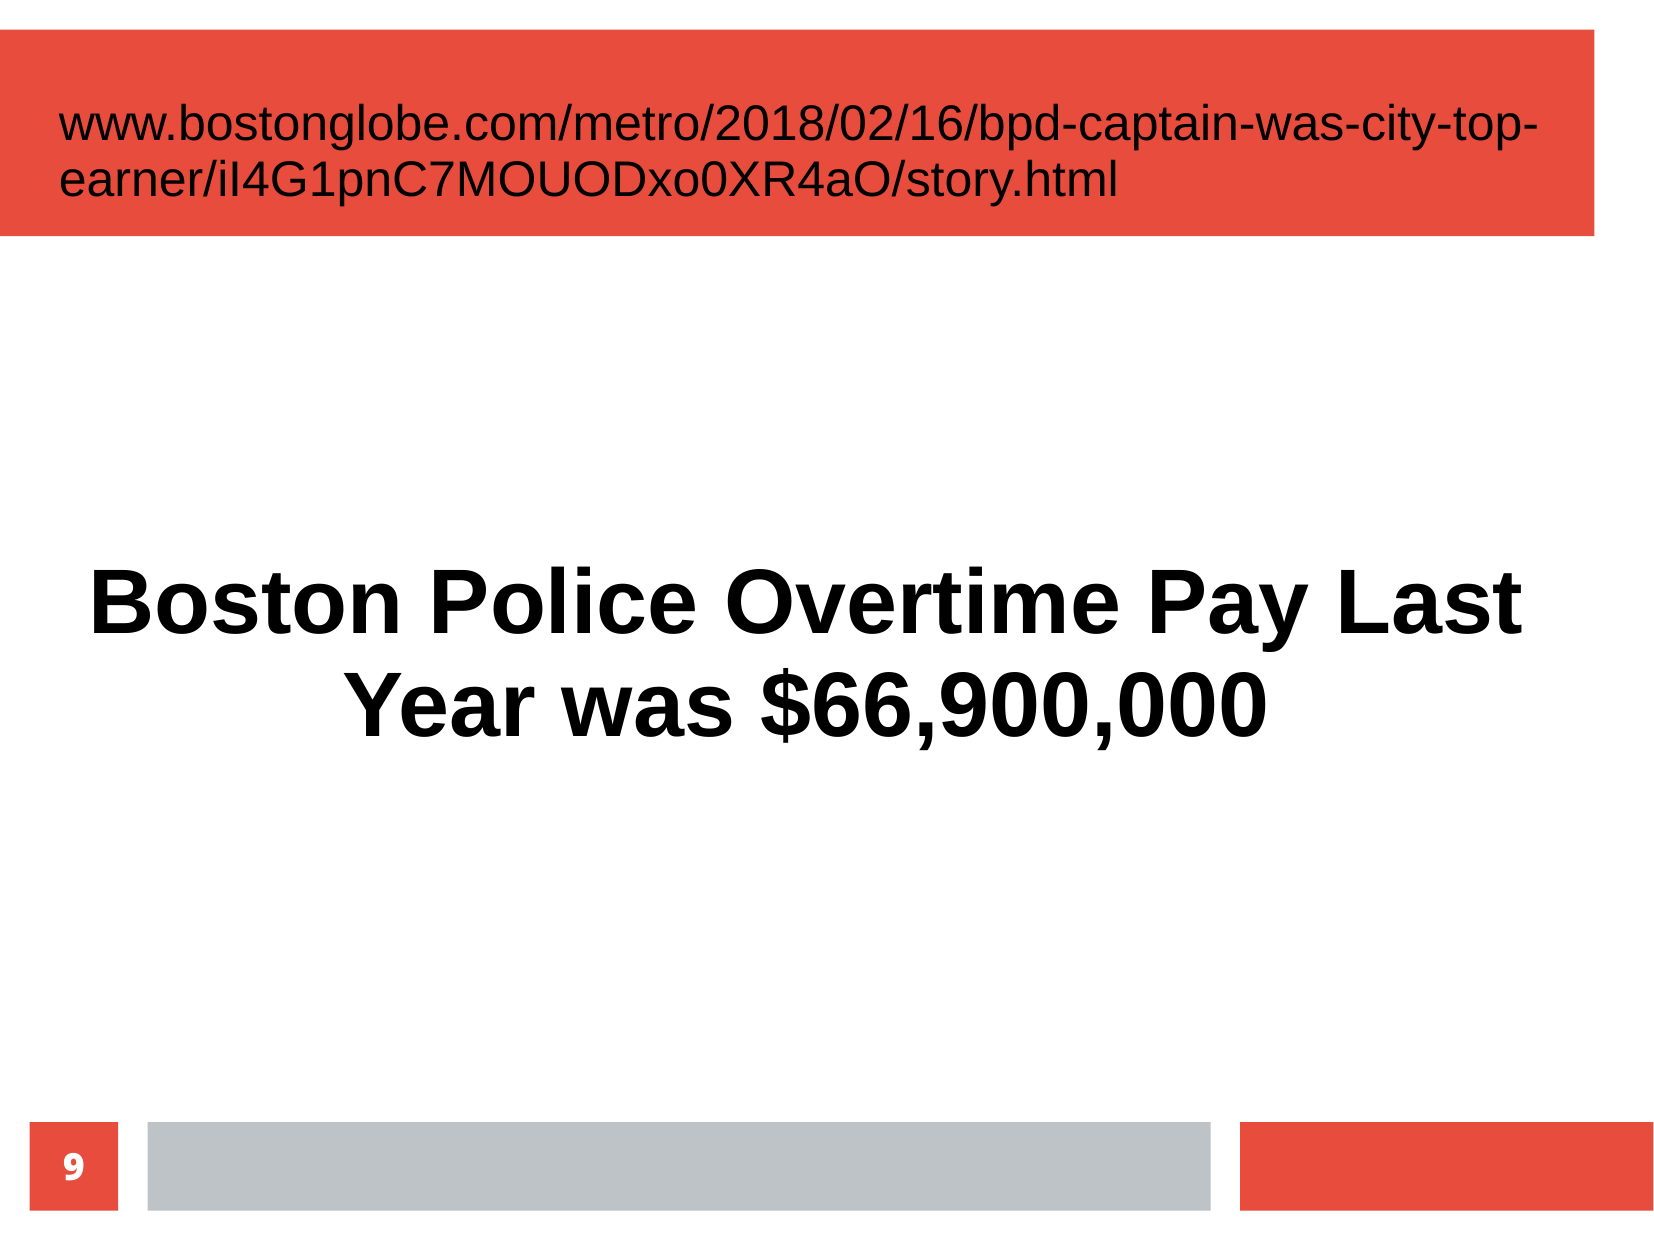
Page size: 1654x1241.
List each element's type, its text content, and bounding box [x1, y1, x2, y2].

list Boston Police Overtime Pay Last Year was $66,900,000 [53, 550, 1560, 1241]
title www.bostonglobe.com/metro/2018/02/16/bpd-captain-was-city-top-earner/iI4G1pnC7MOUODxo0XR4aO/story.html [59, 59, 1595, 207]
